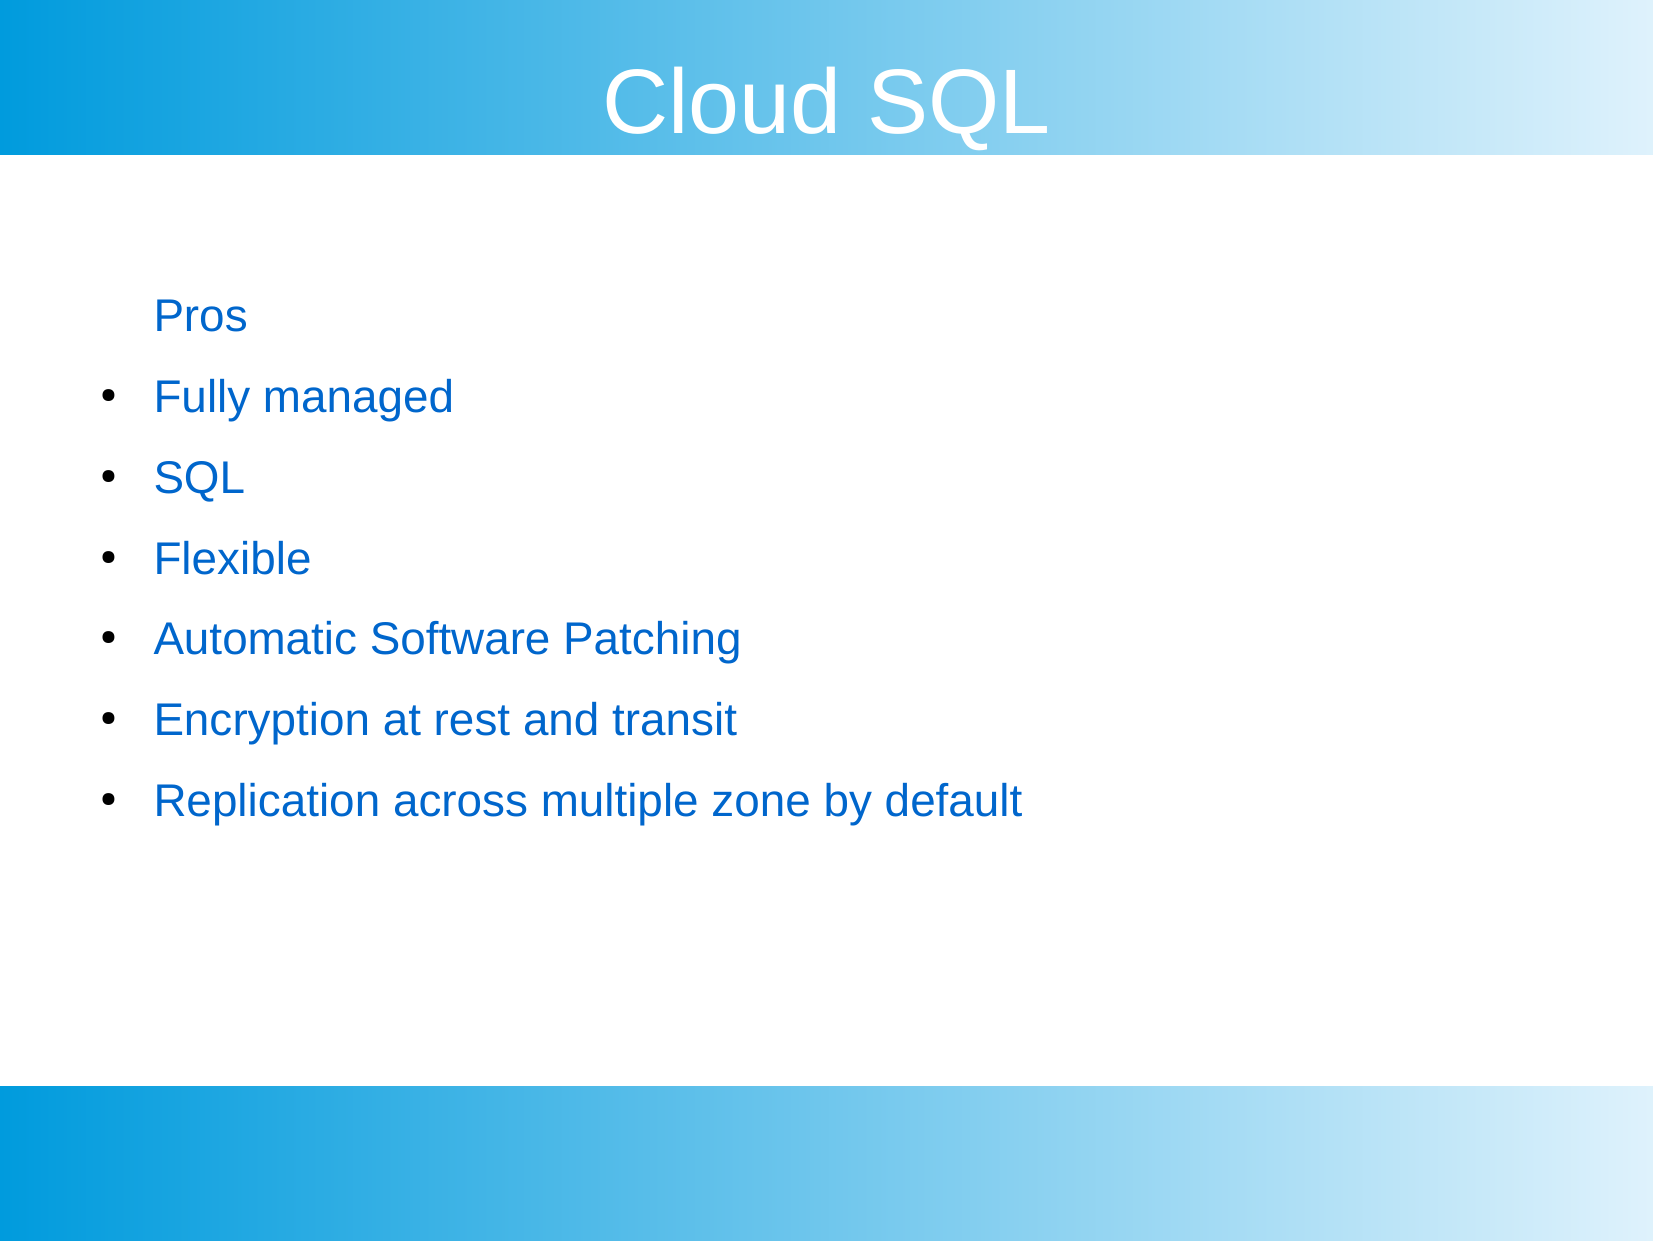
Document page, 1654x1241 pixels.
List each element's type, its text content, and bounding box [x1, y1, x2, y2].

list Pros Fully managed SQL Flexible Automatic Software Patching Encryption at rest and transit Replication across multiple zone by default [82, 290, 1571, 1010]
title Cloud SQL [82, 49, 1571, 155]
